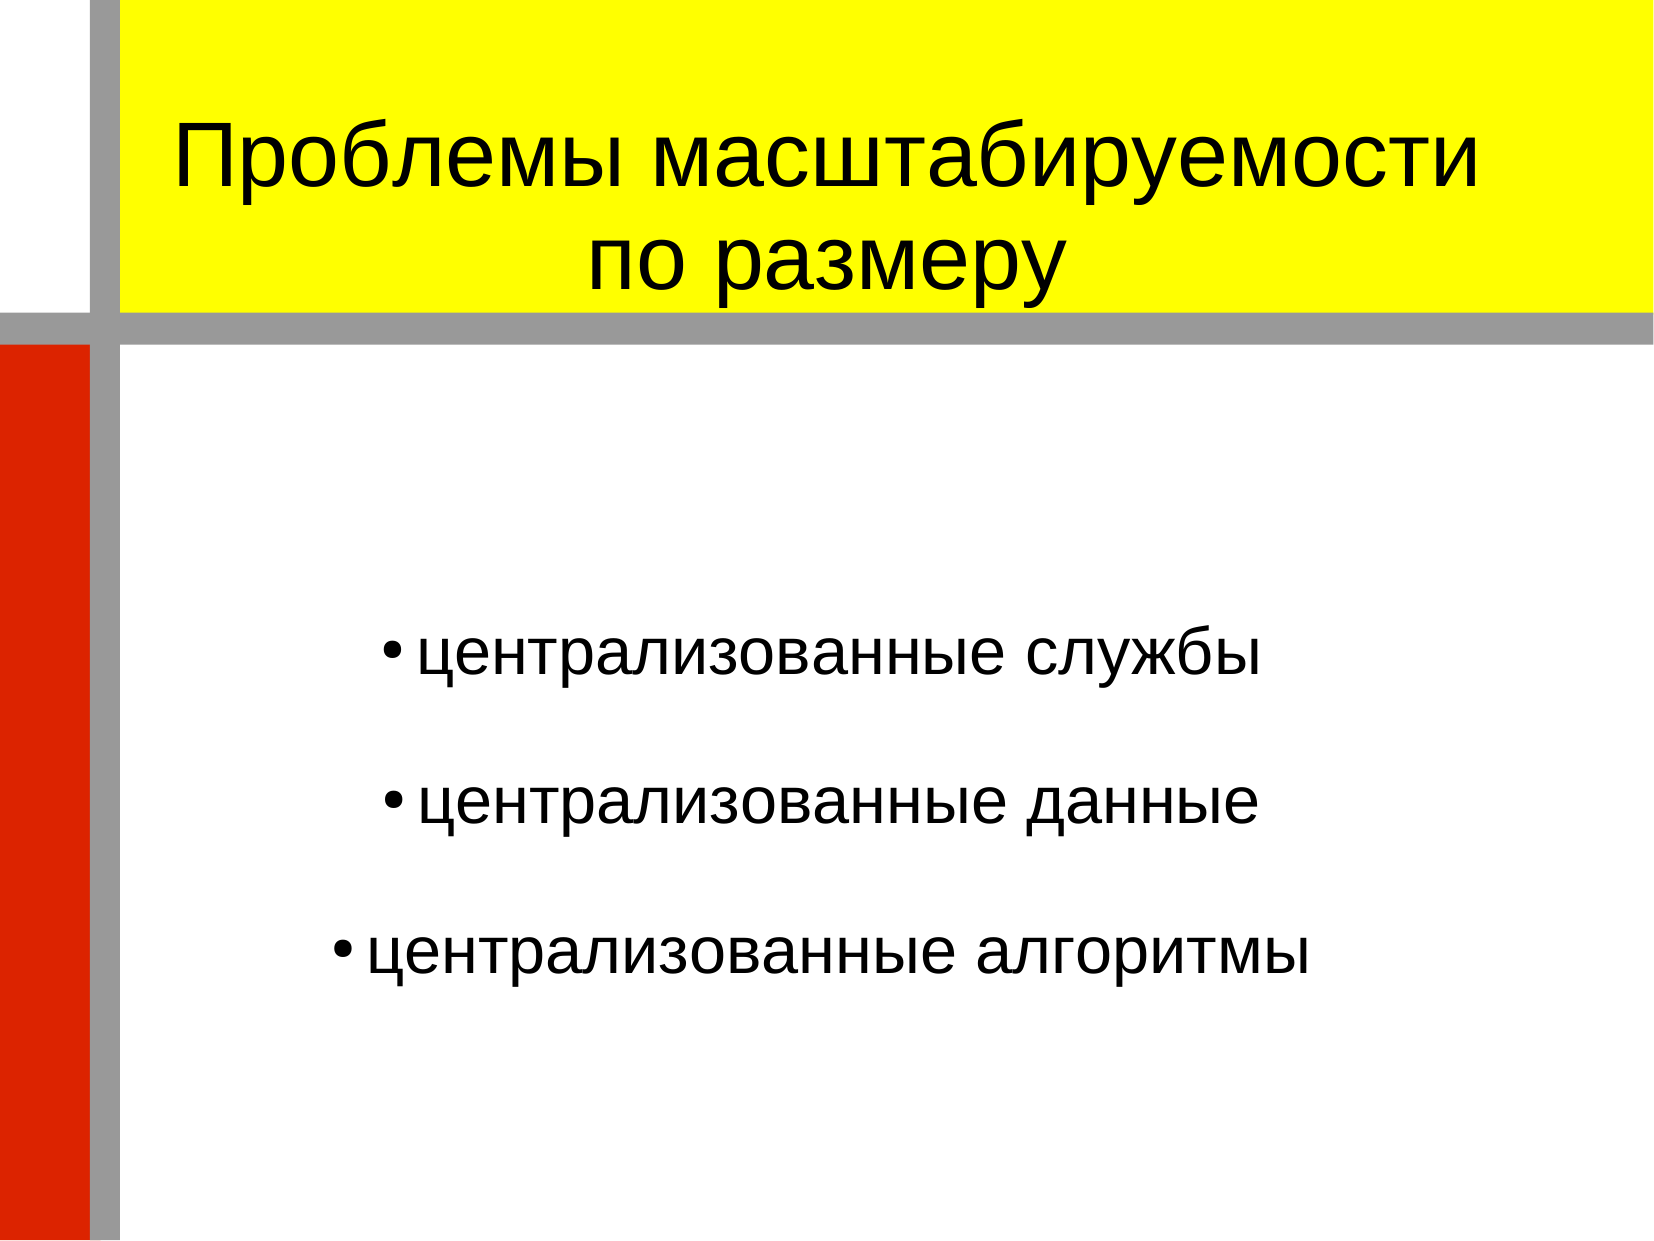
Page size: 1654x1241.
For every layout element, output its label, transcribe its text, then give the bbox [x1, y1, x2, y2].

subtitle централизованные службы централизованные данные централизованные алгоритмы [121, 399, 1534, 1203]
title Проблемы масштабируемости по размеру [121, 103, 1534, 309]
